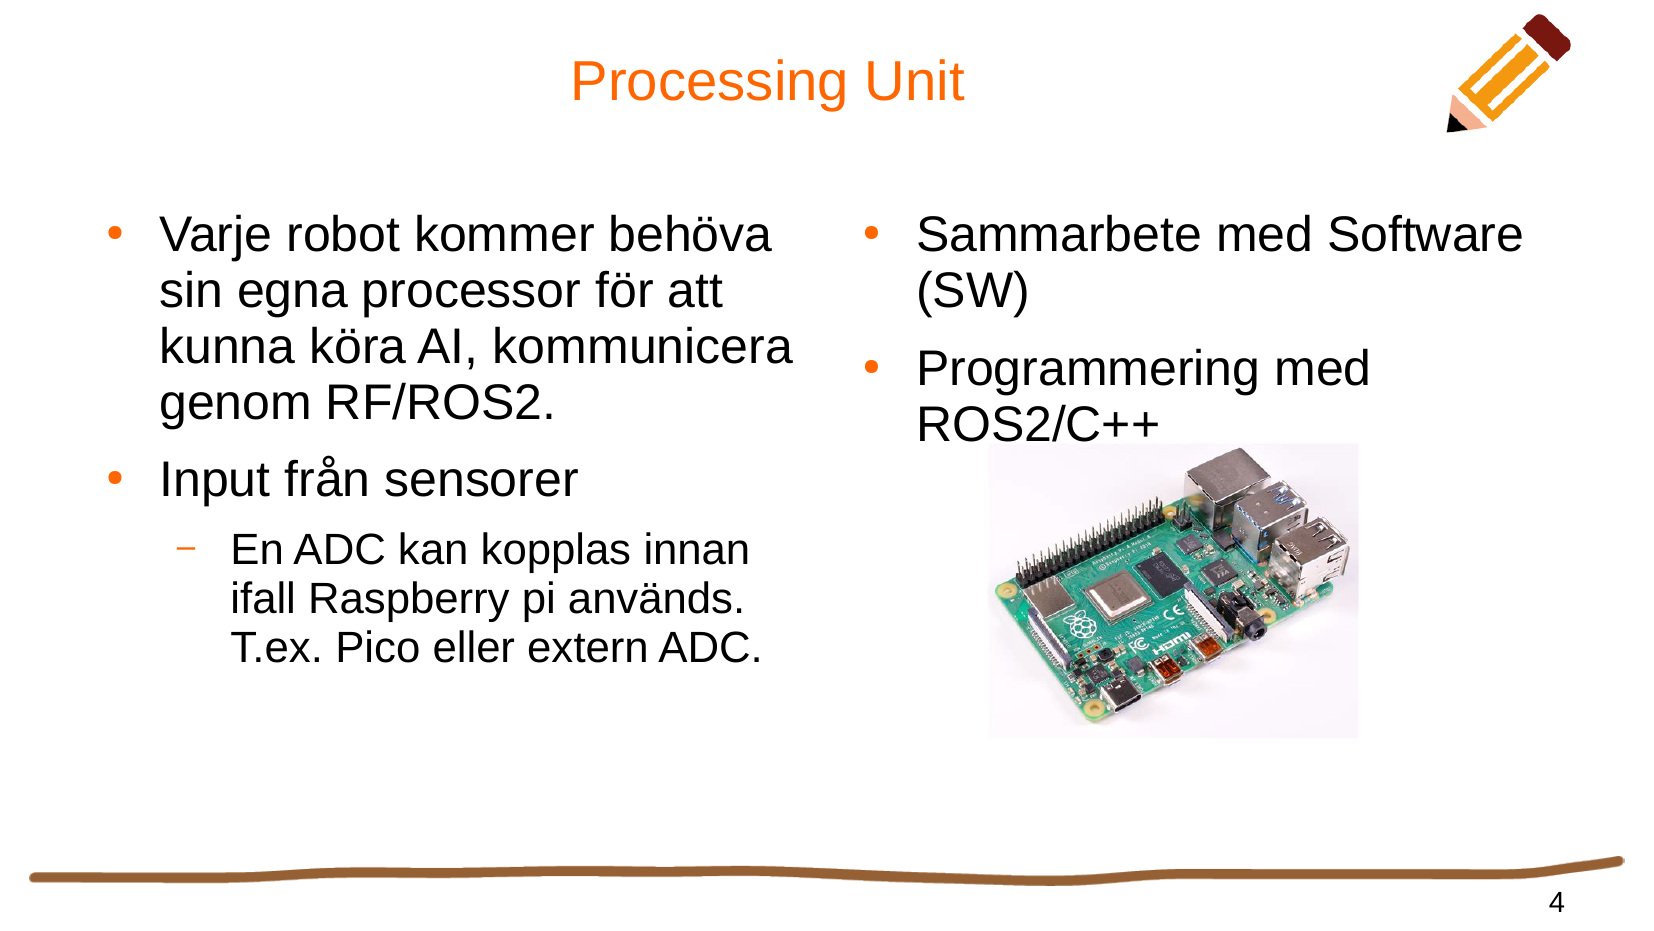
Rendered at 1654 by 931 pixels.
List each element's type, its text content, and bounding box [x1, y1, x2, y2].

picture [987, 442, 1359, 739]
title Processing Unit [88, 29, 1447, 133]
list Sammarbete med Software (SW) Programmering med ROS2/C++ [845, 206, 1566, 857]
picture [1446, 14, 1571, 133]
list Varje robot kommer behöva sin egna processor för att kunna köra AI, kommunicera genom RF/ROS2. Input från sensorer En ADC kan kopplas innan ifall Raspberry pi används. T.ex. Pico eller extern ADC. [88, 206, 809, 857]
picture [29, 856, 1625, 886]
